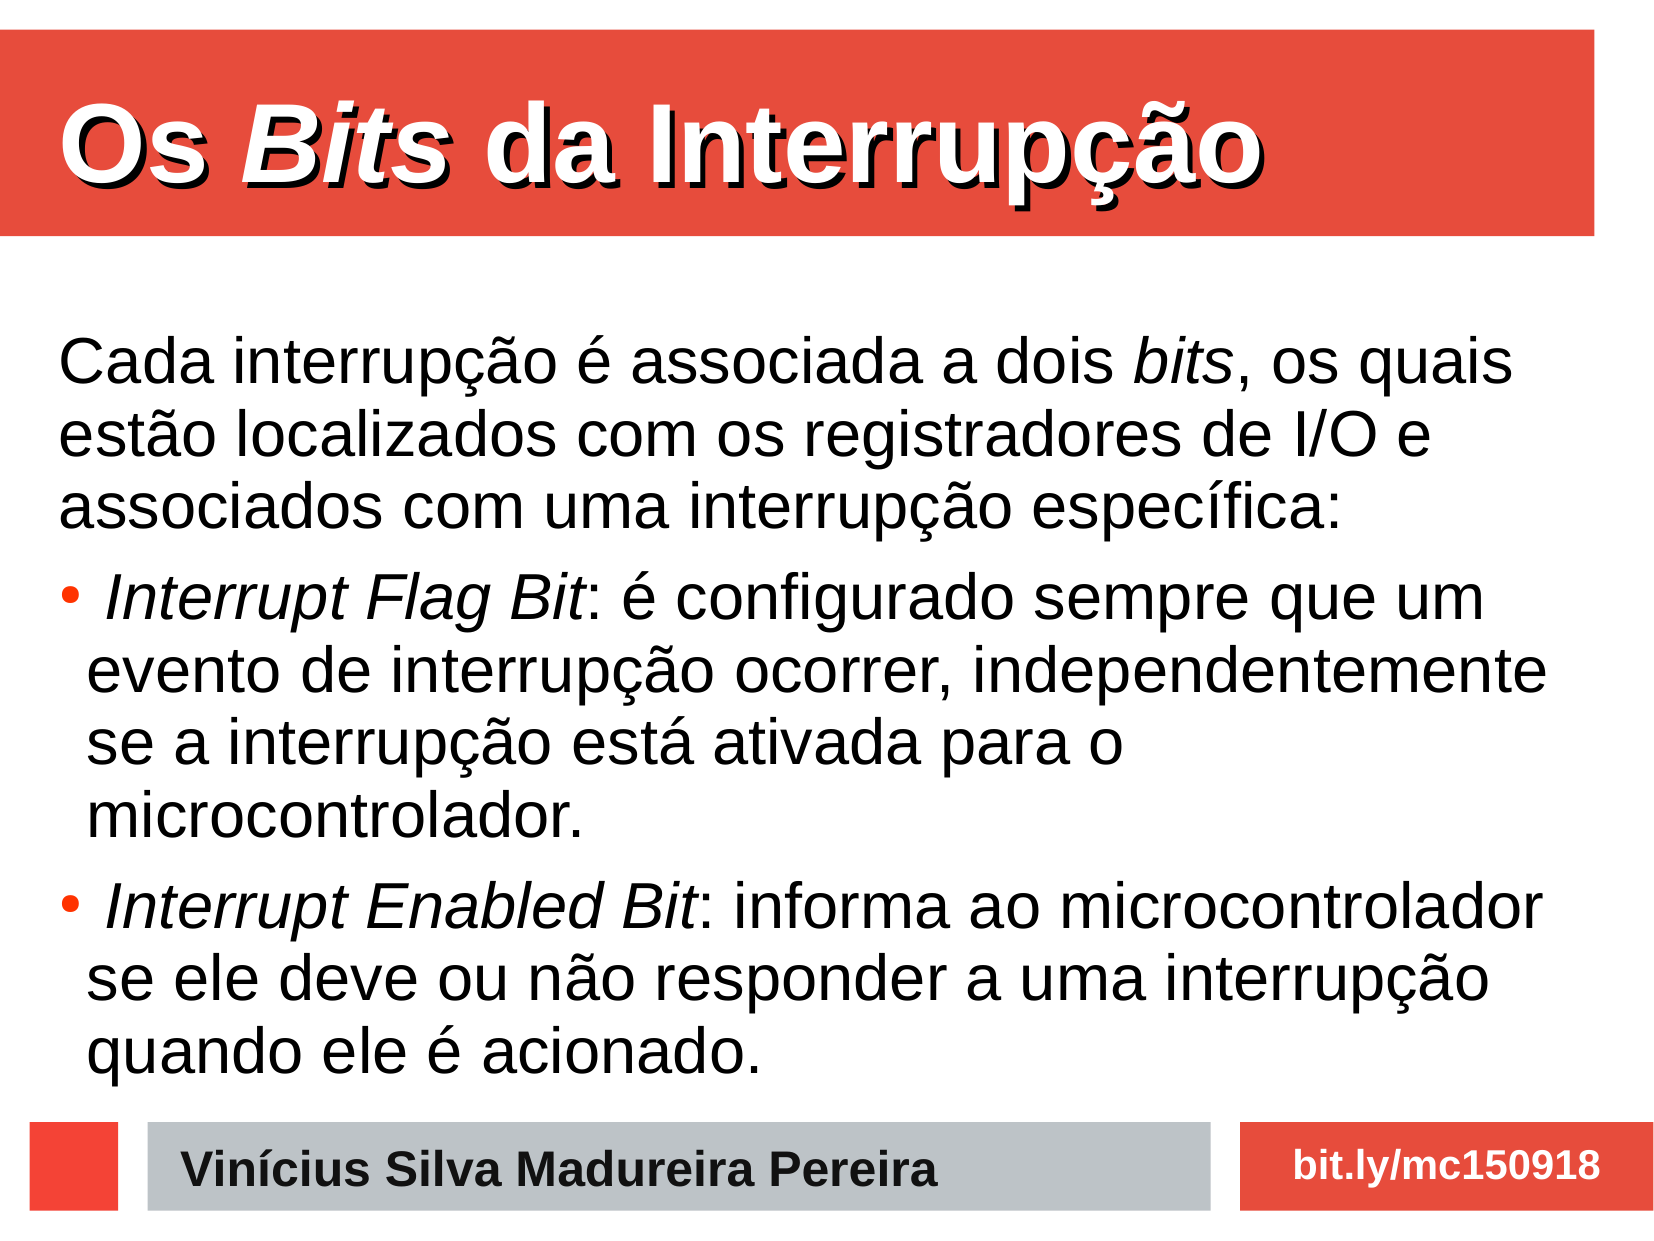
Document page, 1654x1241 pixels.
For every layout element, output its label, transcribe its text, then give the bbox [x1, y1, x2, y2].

text_box Vinícius Silva Madureira Pereira [165, 1133, 1170, 1205]
list Cada interrupção é associada a dois bits, os quais estão localizados com os registradores de I/O e associados com uma interrupção específica: Interrupt Flag Bit: é configurado sempre que um evento de interrupção ocorrer, independentemente se a interrupção está ativada para o microcontrolador. Interrupt Enabled Bit: informa ao microcontrolador se ele deve ou não responder a uma interrupção quando ele é acionado. [59, 324, 1565, 1093]
title Os Bits da Interrupção [59, 59, 1595, 207]
text_box bit.ly/mc150918 [1228, 1133, 1654, 1205]
